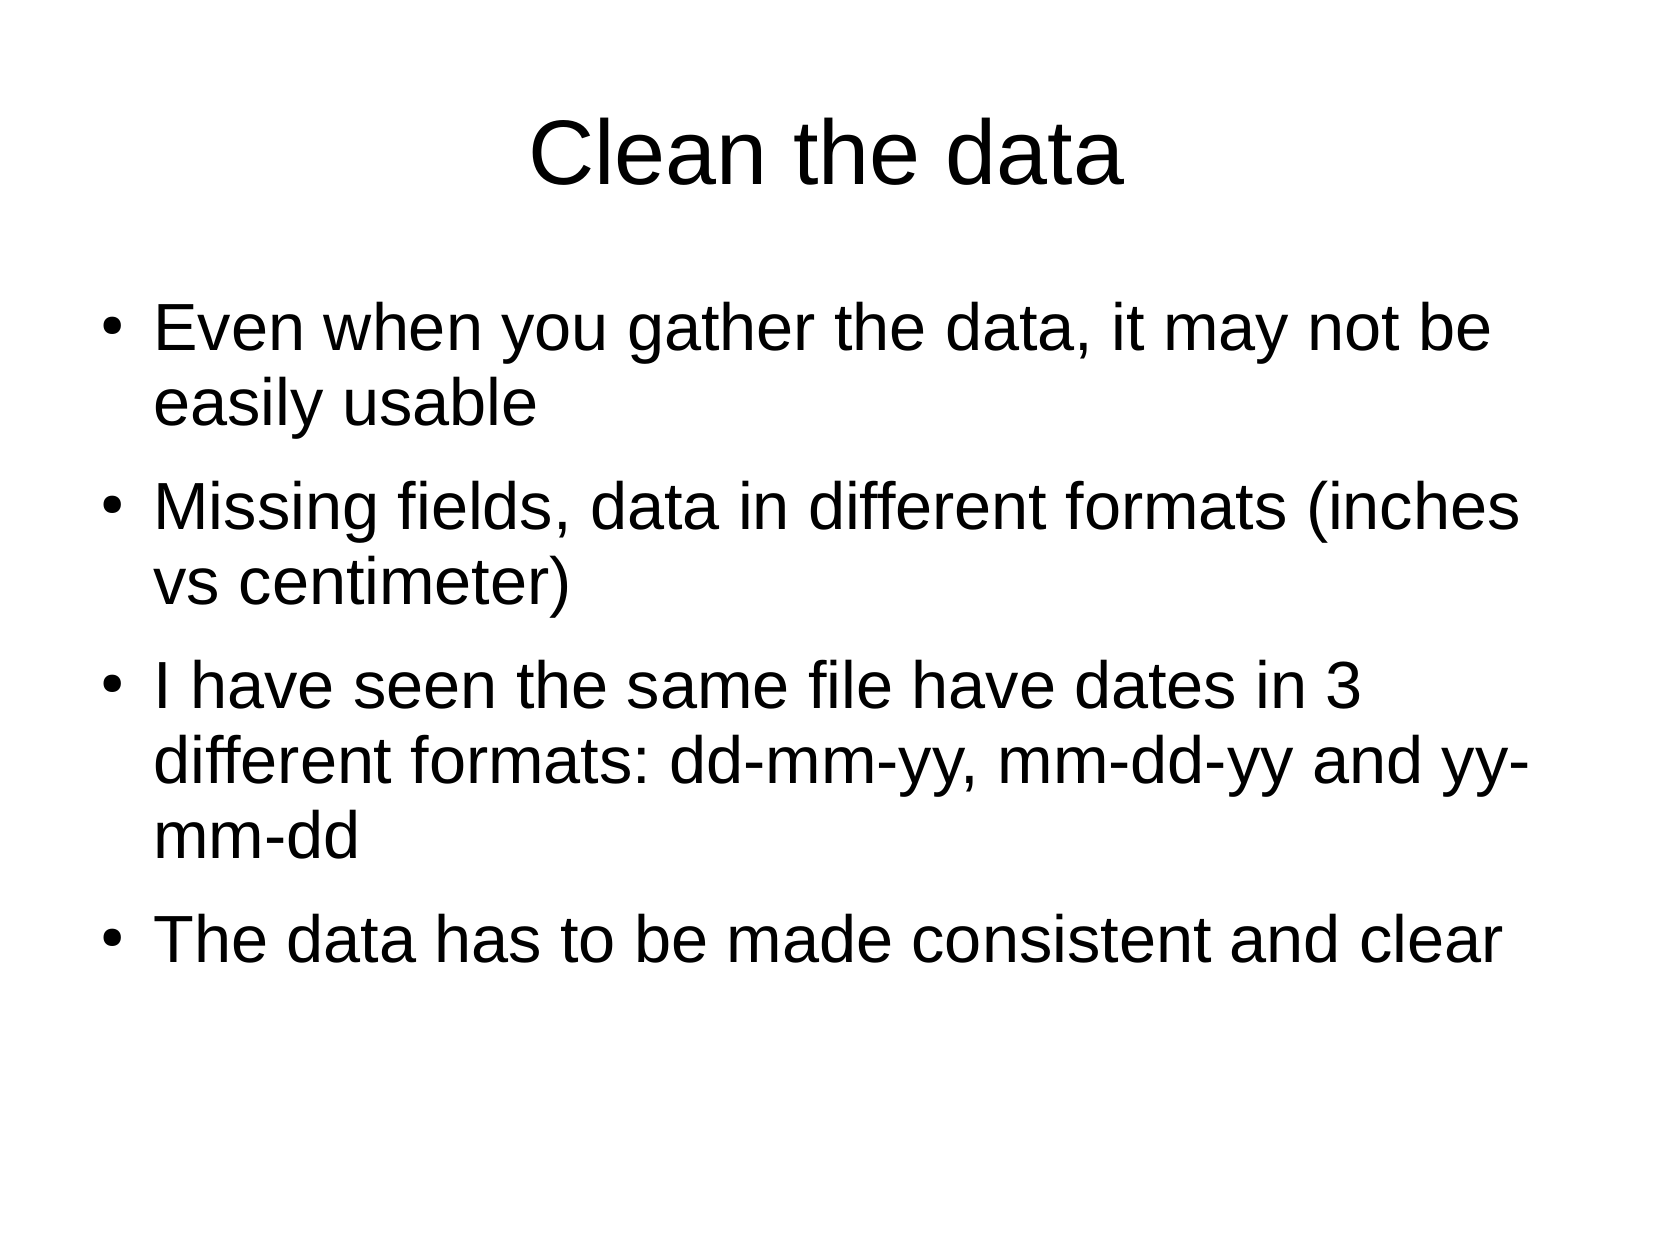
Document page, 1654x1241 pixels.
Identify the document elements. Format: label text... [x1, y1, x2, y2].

list Even when you gather the data, it may not be easily usable Missing fields, data in different formats (inches vs centimeter) I have seen the same file have dates in 3 different formats: dd-mm-yy, mm-dd-yy and yy-mm-dd The data has to be made consistent and clear [82, 290, 1571, 1109]
title Clean the data [82, 49, 1571, 257]
